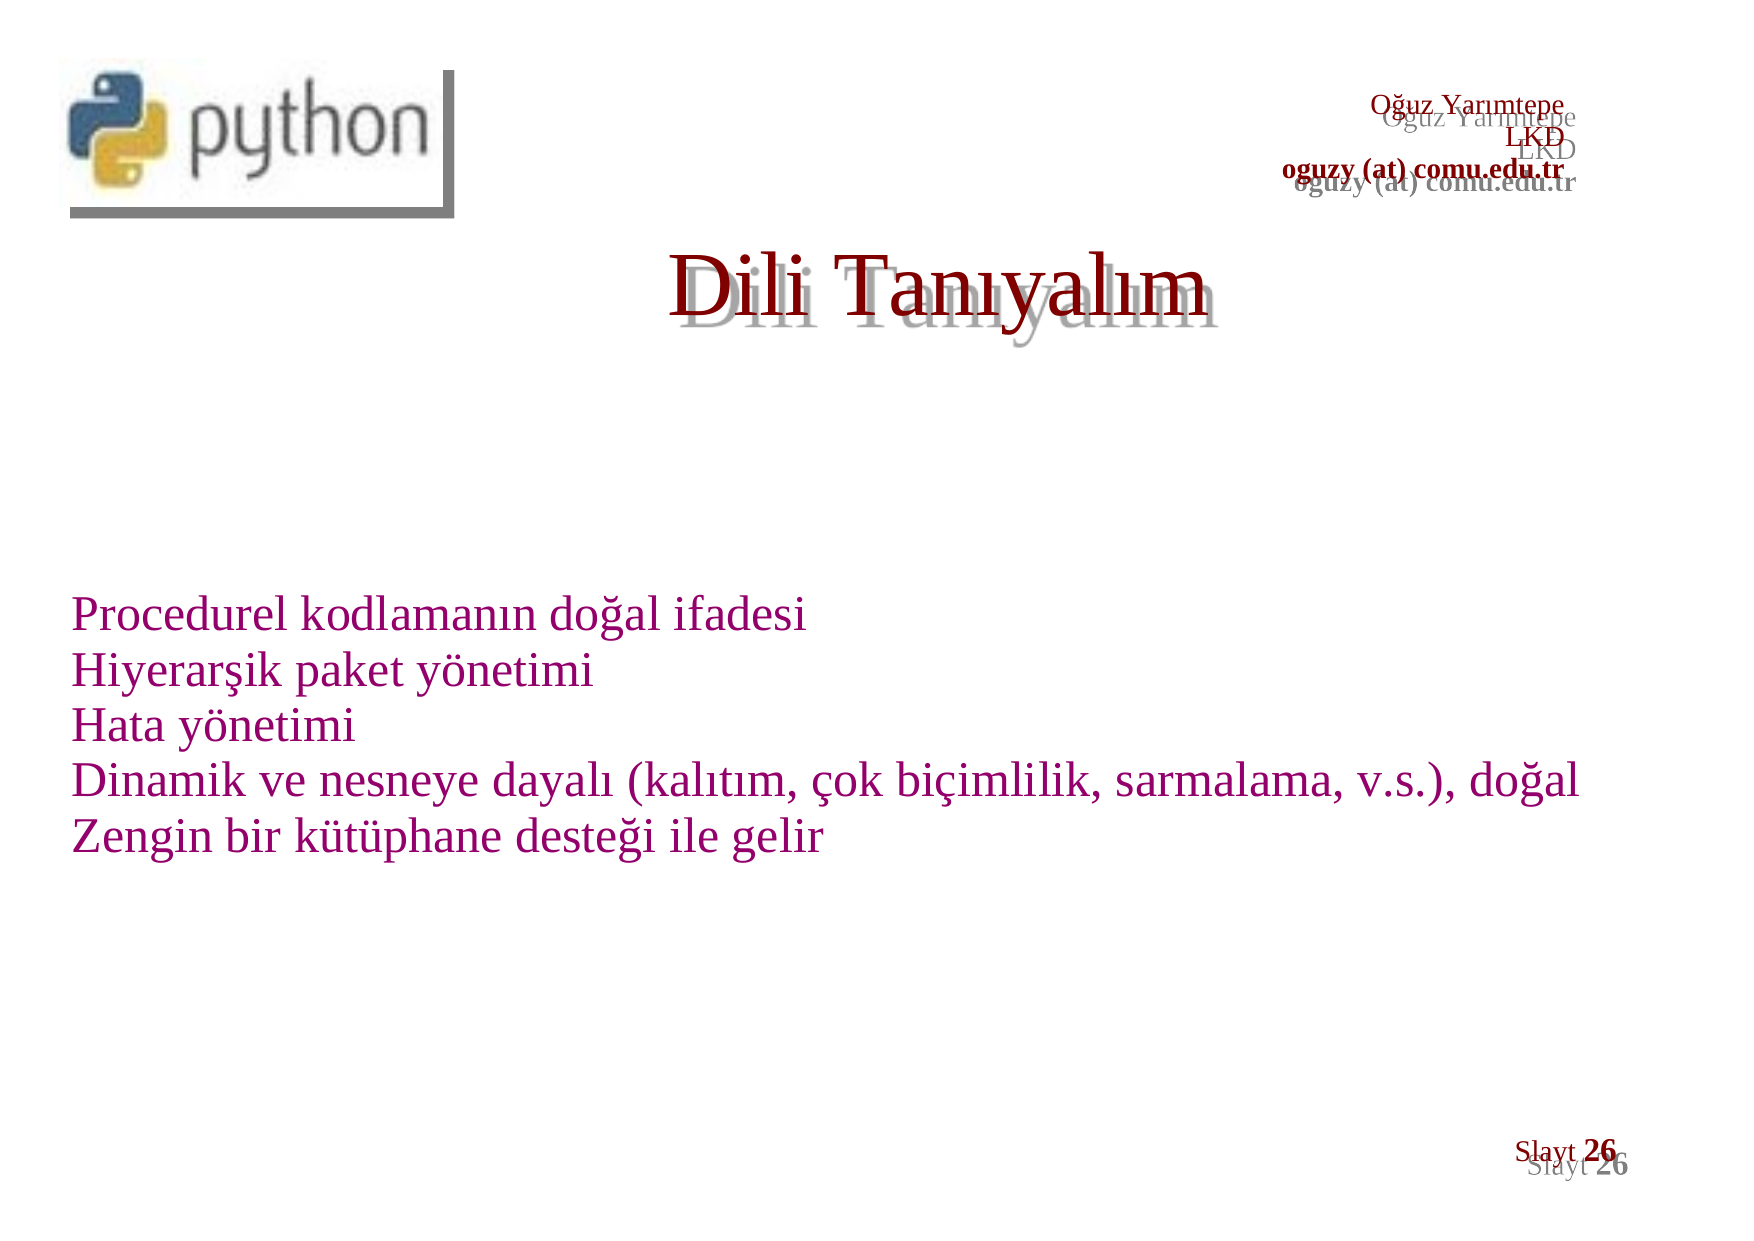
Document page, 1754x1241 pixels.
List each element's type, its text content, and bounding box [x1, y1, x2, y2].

title Dili Tanıyalım [194, 214, 1684, 355]
picture [59, 58, 443, 207]
subtitle Procedurel kodlamanın doğal ifadesi Hiyerarşik paket yönetimi Hata yönetimi Dinamik ve nesneye dayalı (kalıtım, çok biçimlilik, sarmalama, v.s.), doğal Zengin bir kütüphane desteği ile gelir [59, 360, 1695, 1034]
